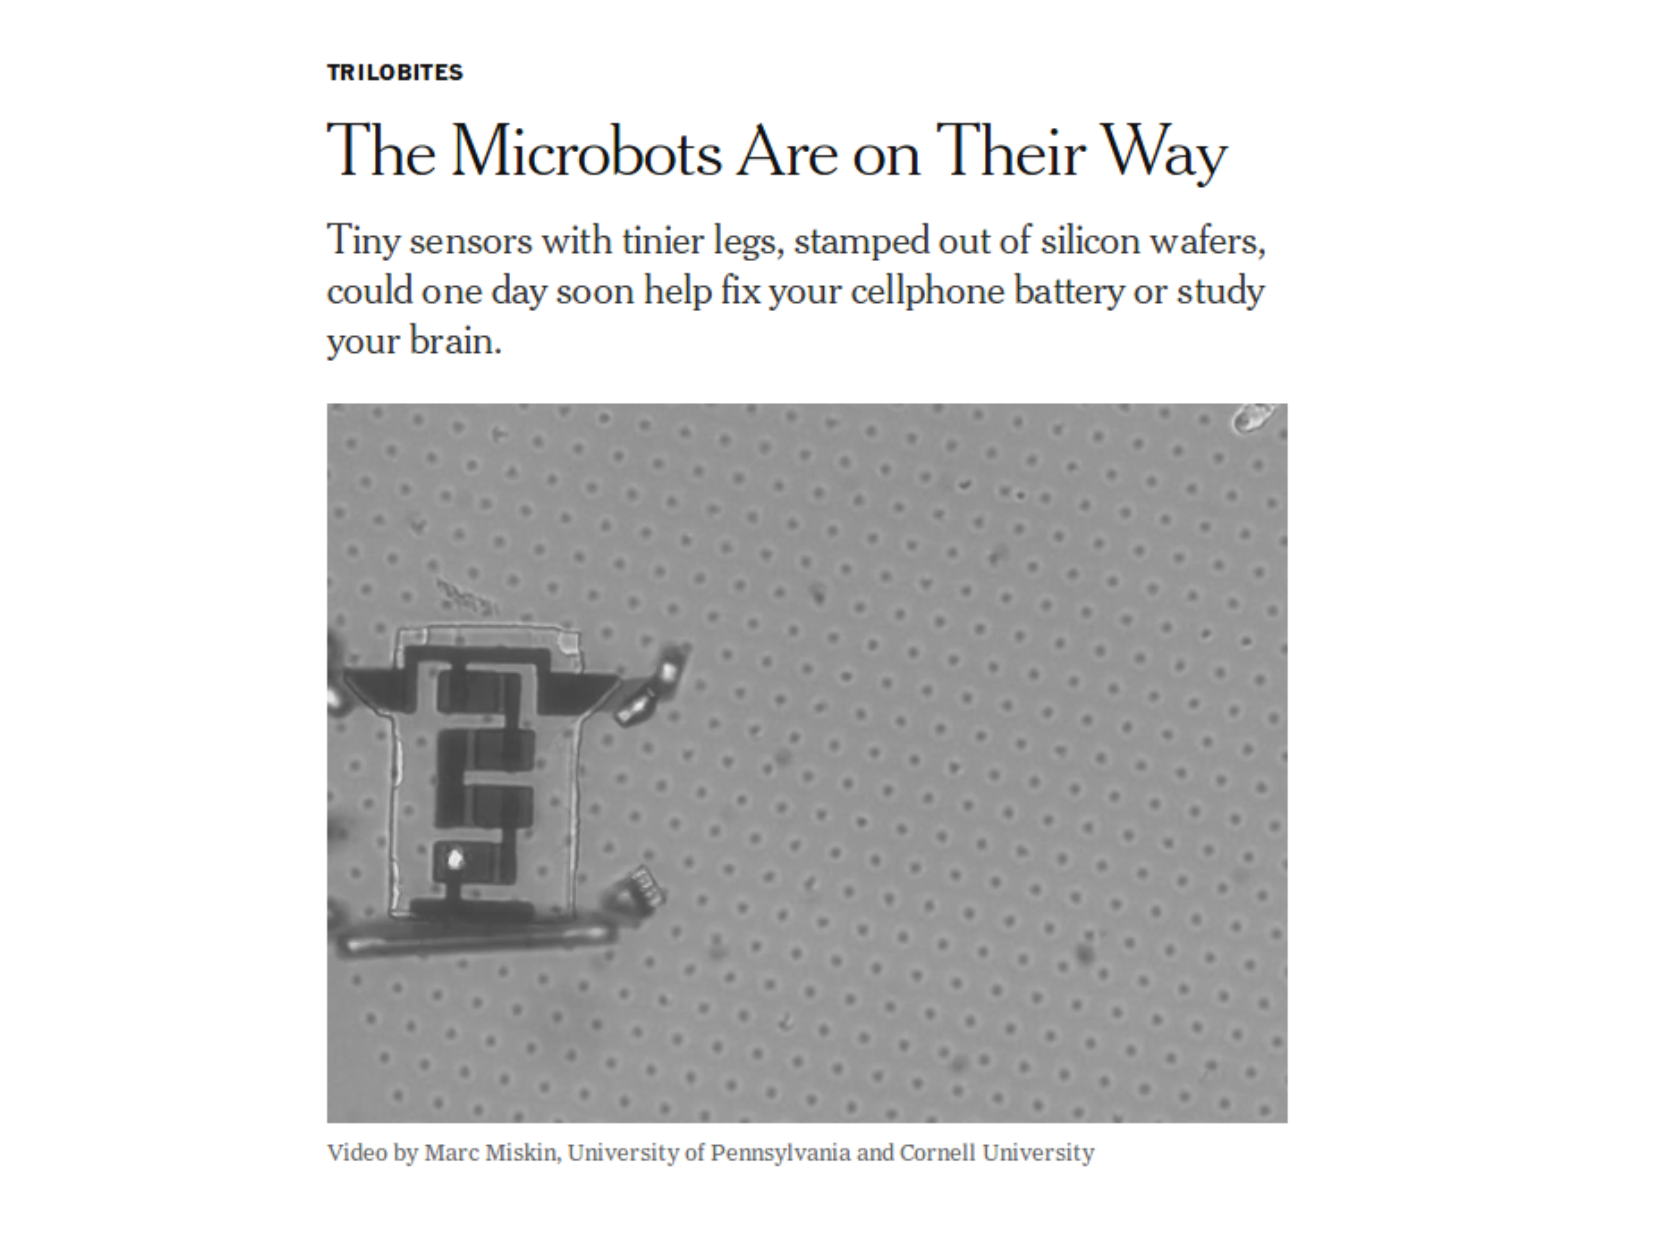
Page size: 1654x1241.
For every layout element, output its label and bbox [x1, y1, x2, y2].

picture [315, 52, 1306, 1171]
